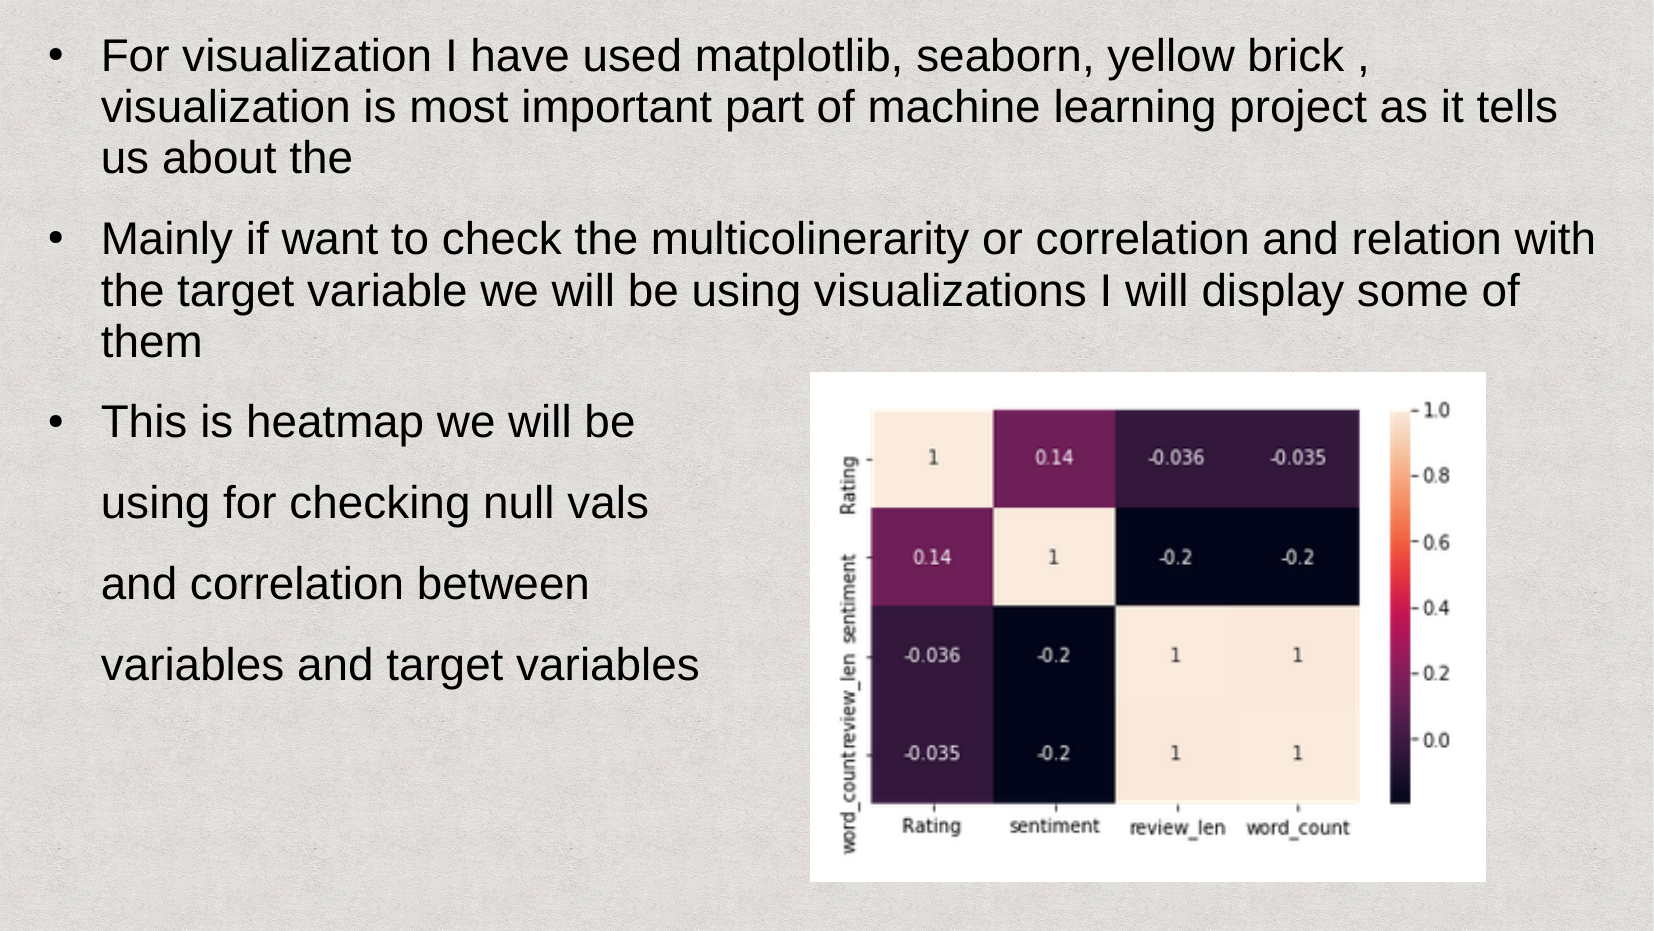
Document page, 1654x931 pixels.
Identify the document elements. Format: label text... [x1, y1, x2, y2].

picture [0, 0, 1654, 931]
list For visualization I have used matplotlib, seaborn, yellow brick , visualization is most important part of machine learning project as it tells us about the Mainly if want to check the multicolinerarity or correlation and relation with the target variable we will be using visualizations I will display some of them This is heatmap we will be using for checking null vals and correlation between variables and target variables [30, 30, 1621, 886]
